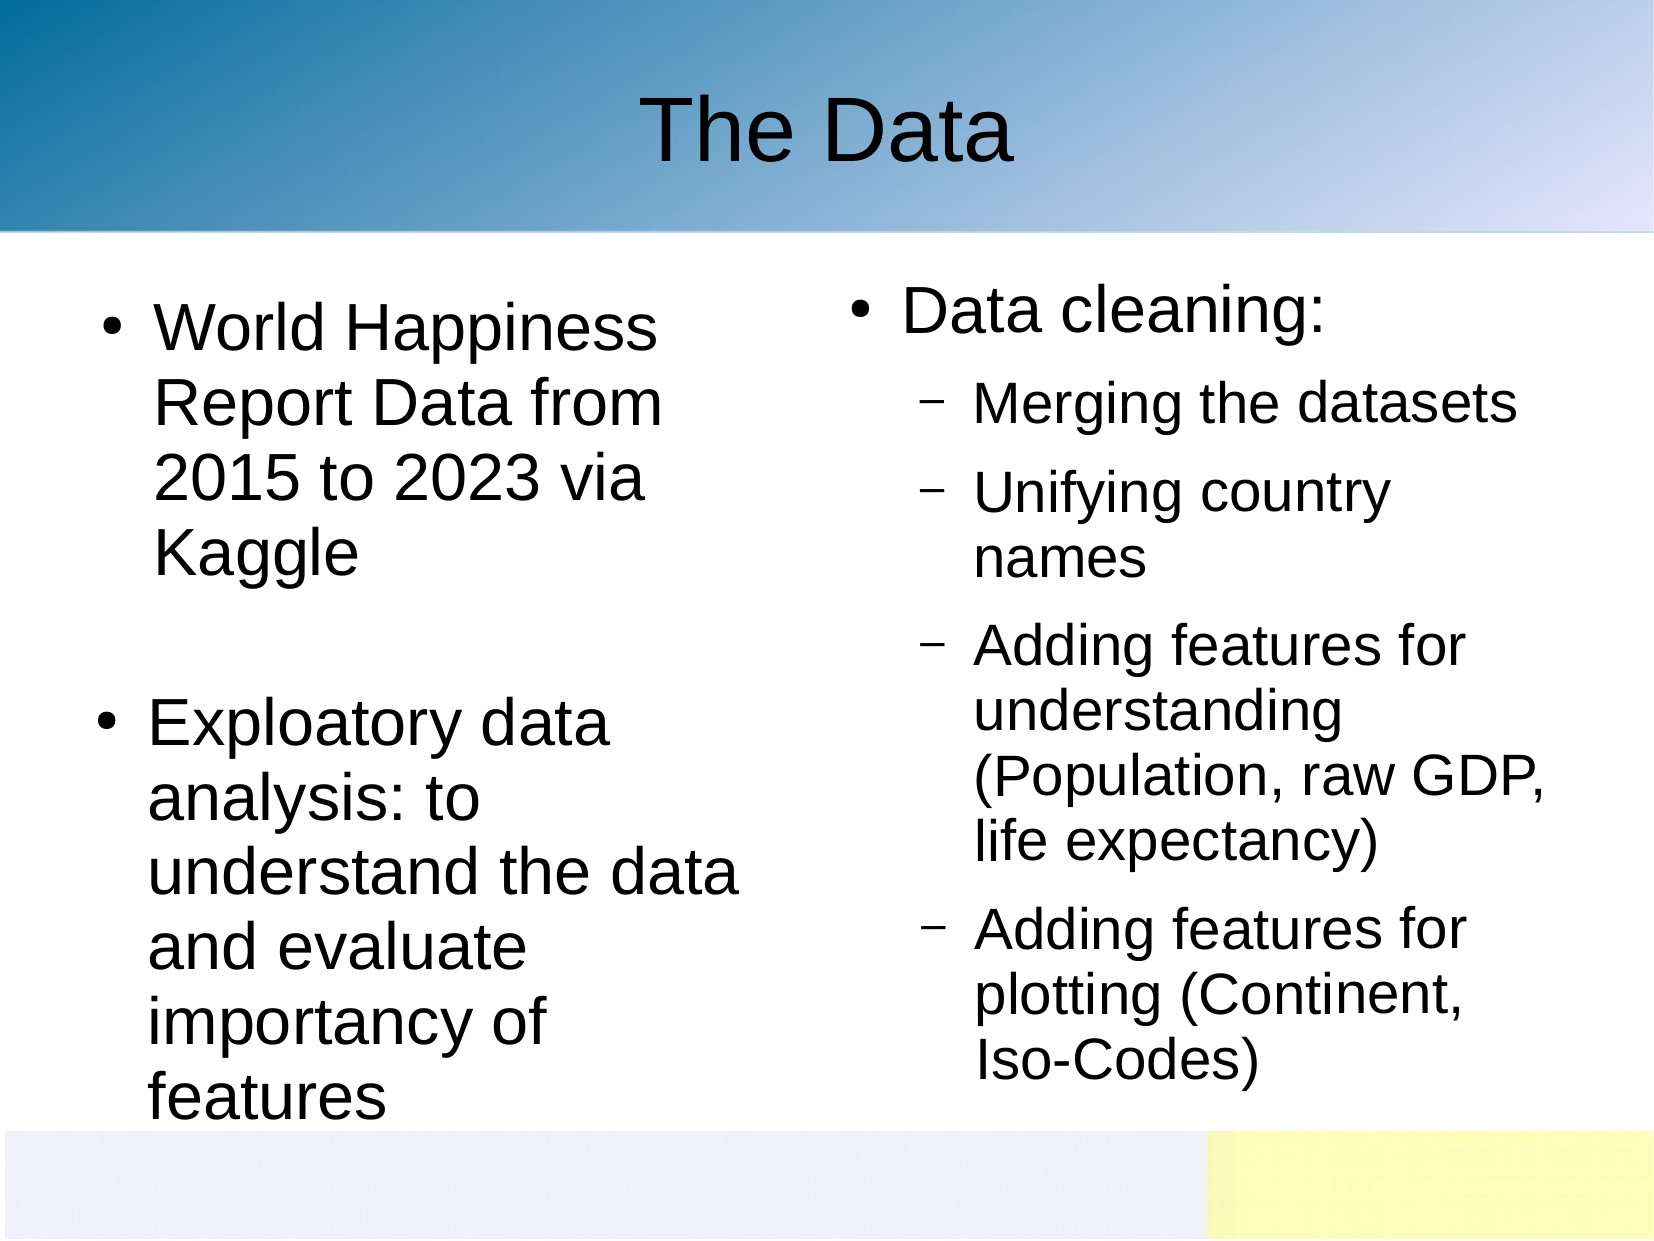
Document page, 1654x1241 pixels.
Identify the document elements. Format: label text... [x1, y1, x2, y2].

list World Happiness Report Data from 2015 to 2023 via Kaggle [82, 290, 809, 634]
picture [0, 0, 1654, 233]
title The Data [82, 25, 1571, 233]
picture [5, 1131, 1654, 1239]
list Data cleaning: Merging the datasets Unifying country names Adding features for understanding (Population, raw GDP, life expectancy) Adding features for plotting (Continent, Iso-Codes) [830, 270, 1560, 993]
list Exploatory data analysis: to understand the data and evaluate importancy of features [77, 685, 804, 1029]
